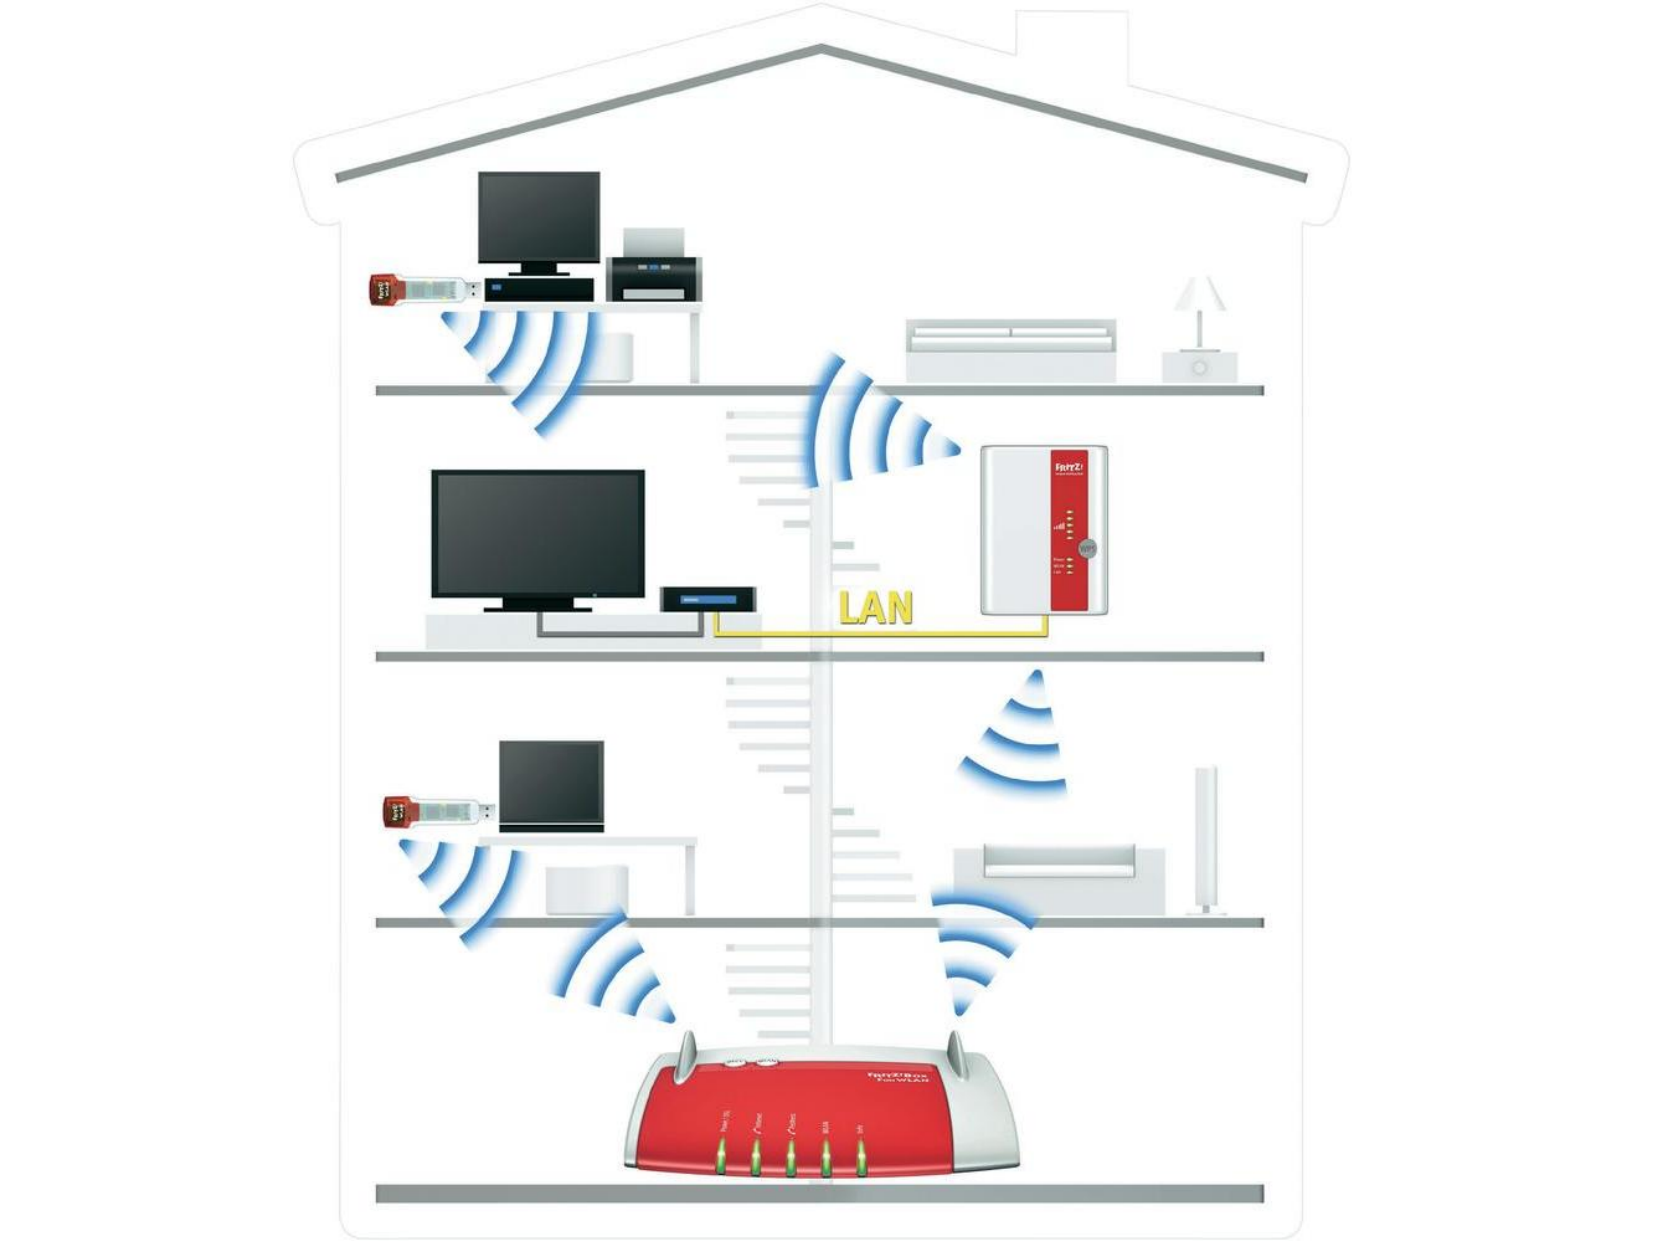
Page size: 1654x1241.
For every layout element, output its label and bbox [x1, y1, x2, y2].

picture [200, 0, 1441, 1241]
